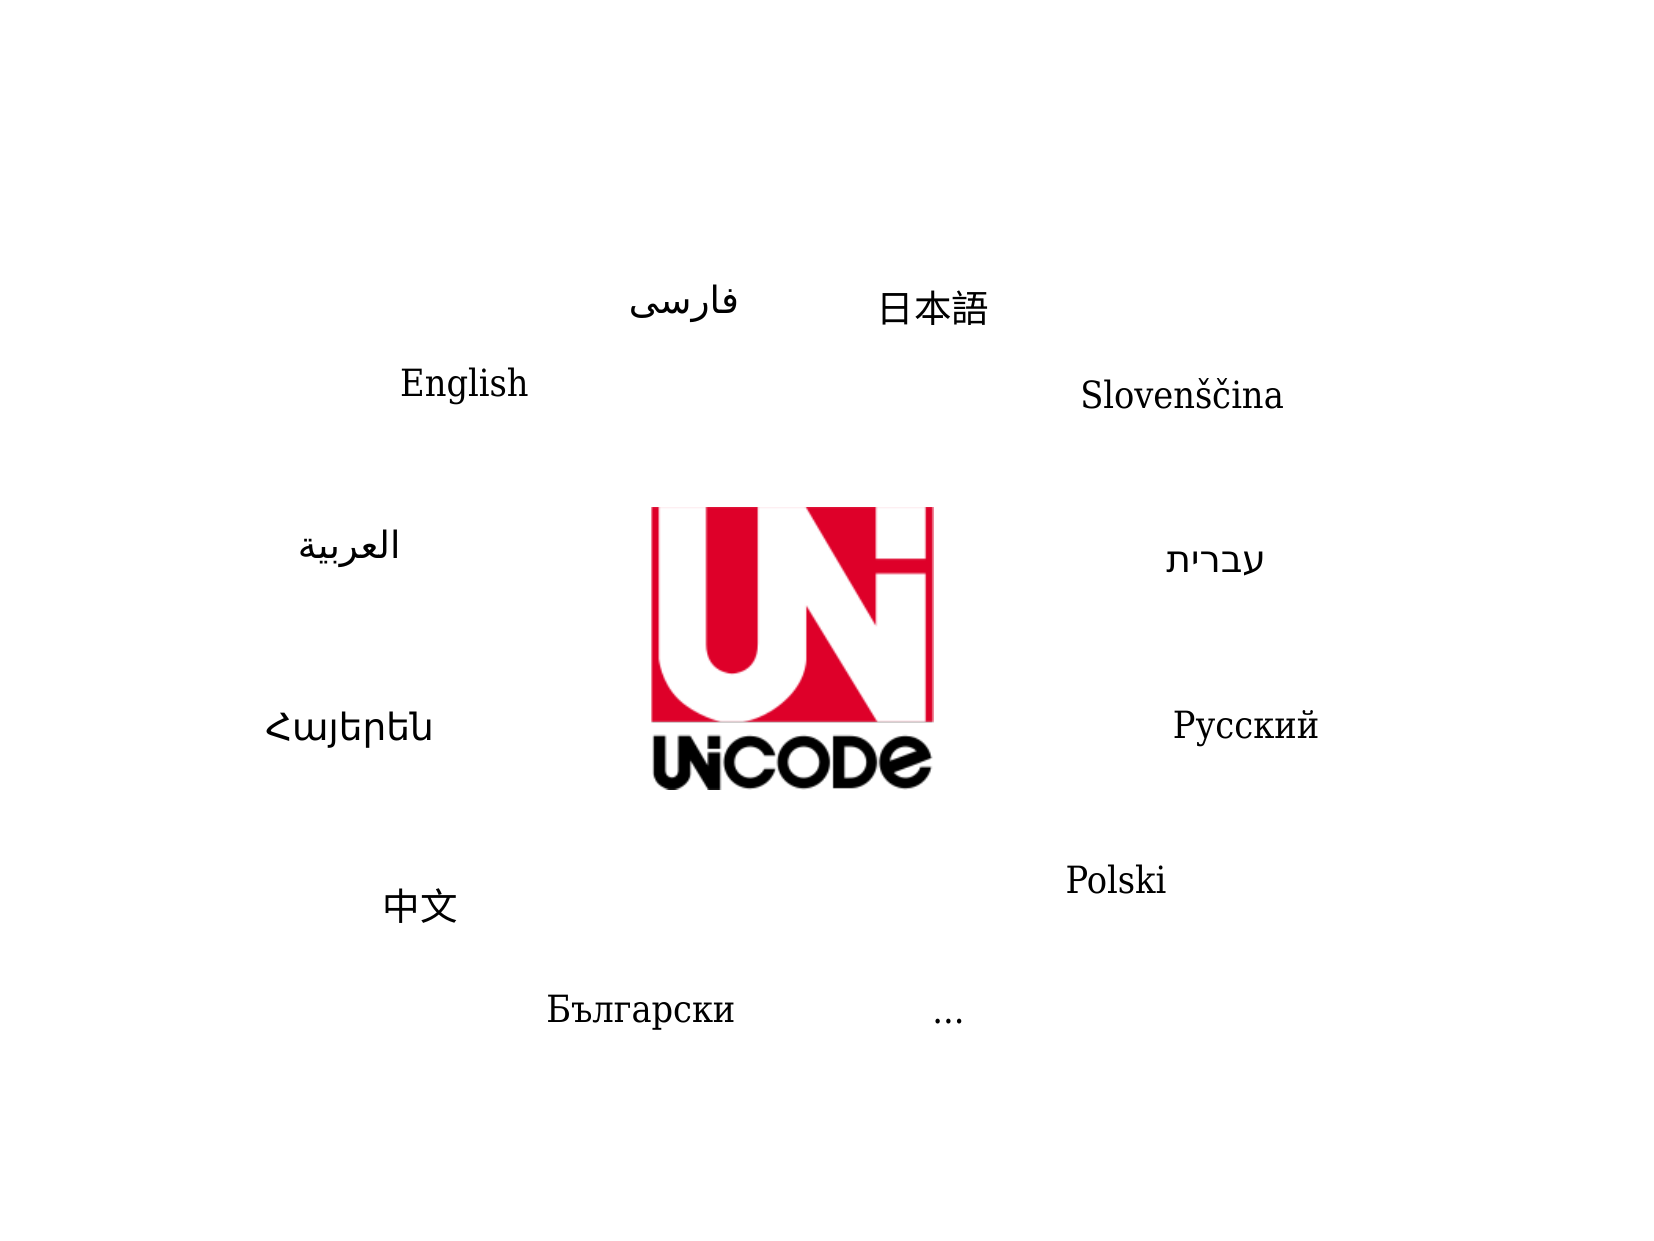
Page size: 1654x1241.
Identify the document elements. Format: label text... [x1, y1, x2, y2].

text_box Հայերեն [250, 699, 449, 756]
text_box Slovenščina [1065, 366, 1299, 426]
picture [651, 507, 934, 790]
text_box עברית [1151, 530, 1288, 591]
text_box ... [917, 981, 980, 1040]
text_box Русский [1158, 696, 1335, 756]
text_box Polski [1050, 851, 1182, 910]
text_box فارسی [614, 271, 746, 331]
text_box 中文 [367, 869, 473, 934]
text_box English [385, 354, 544, 413]
text_box العربية [283, 516, 418, 603]
text_box 日本語 [862, 271, 1005, 336]
text_box Български [531, 980, 751, 1039]
